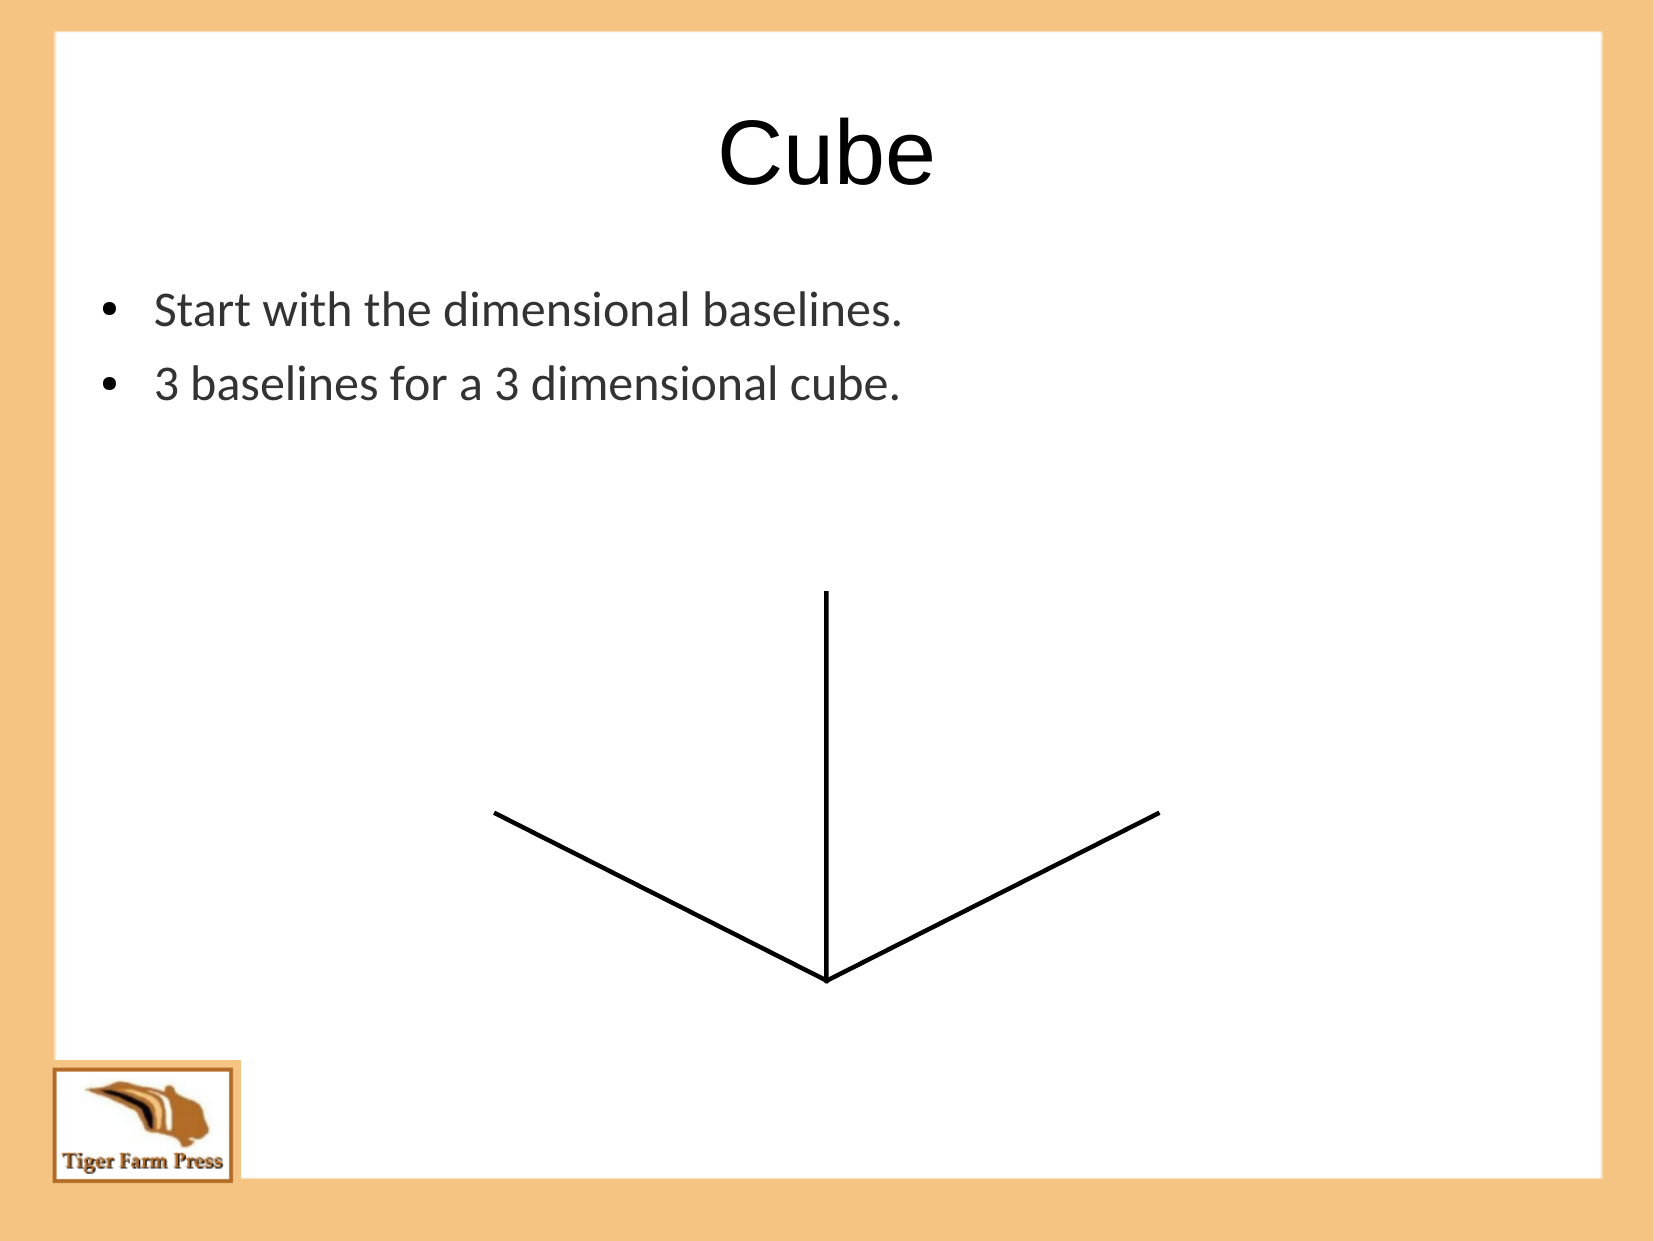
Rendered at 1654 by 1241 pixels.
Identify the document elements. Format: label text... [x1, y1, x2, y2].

title Cube [82, 49, 1572, 257]
list Start with the dimensional baselines. 3 baselines for a 3 dimensional cube. [82, 290, 1572, 1109]
picture [0, 0, 1654, 1241]
